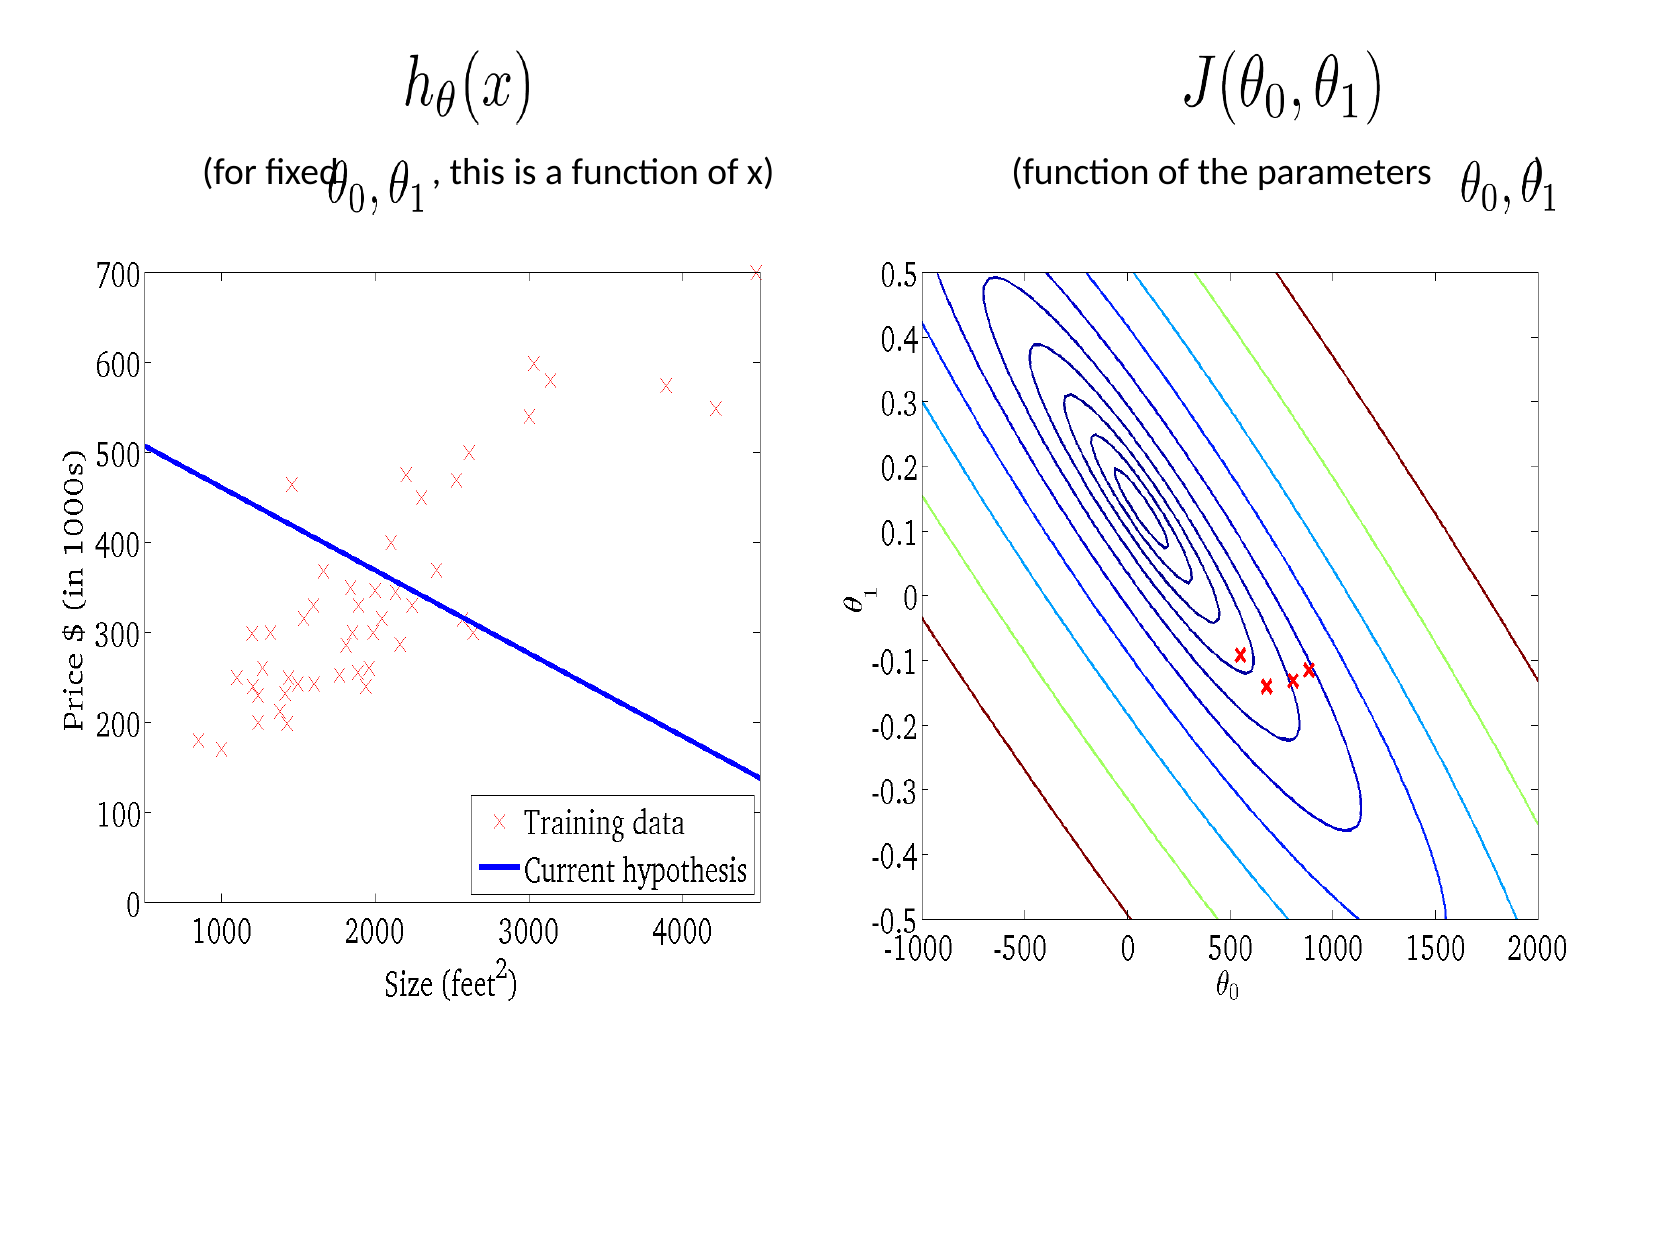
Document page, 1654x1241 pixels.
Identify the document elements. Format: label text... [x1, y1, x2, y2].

text_box (for fixed , this is a function of x) [187, 139, 791, 200]
text_box (function of the parameters ) [996, 139, 1561, 200]
picture [41, 160, 1613, 1006]
picture [1184, 50, 1380, 125]
picture [405, 50, 529, 125]
